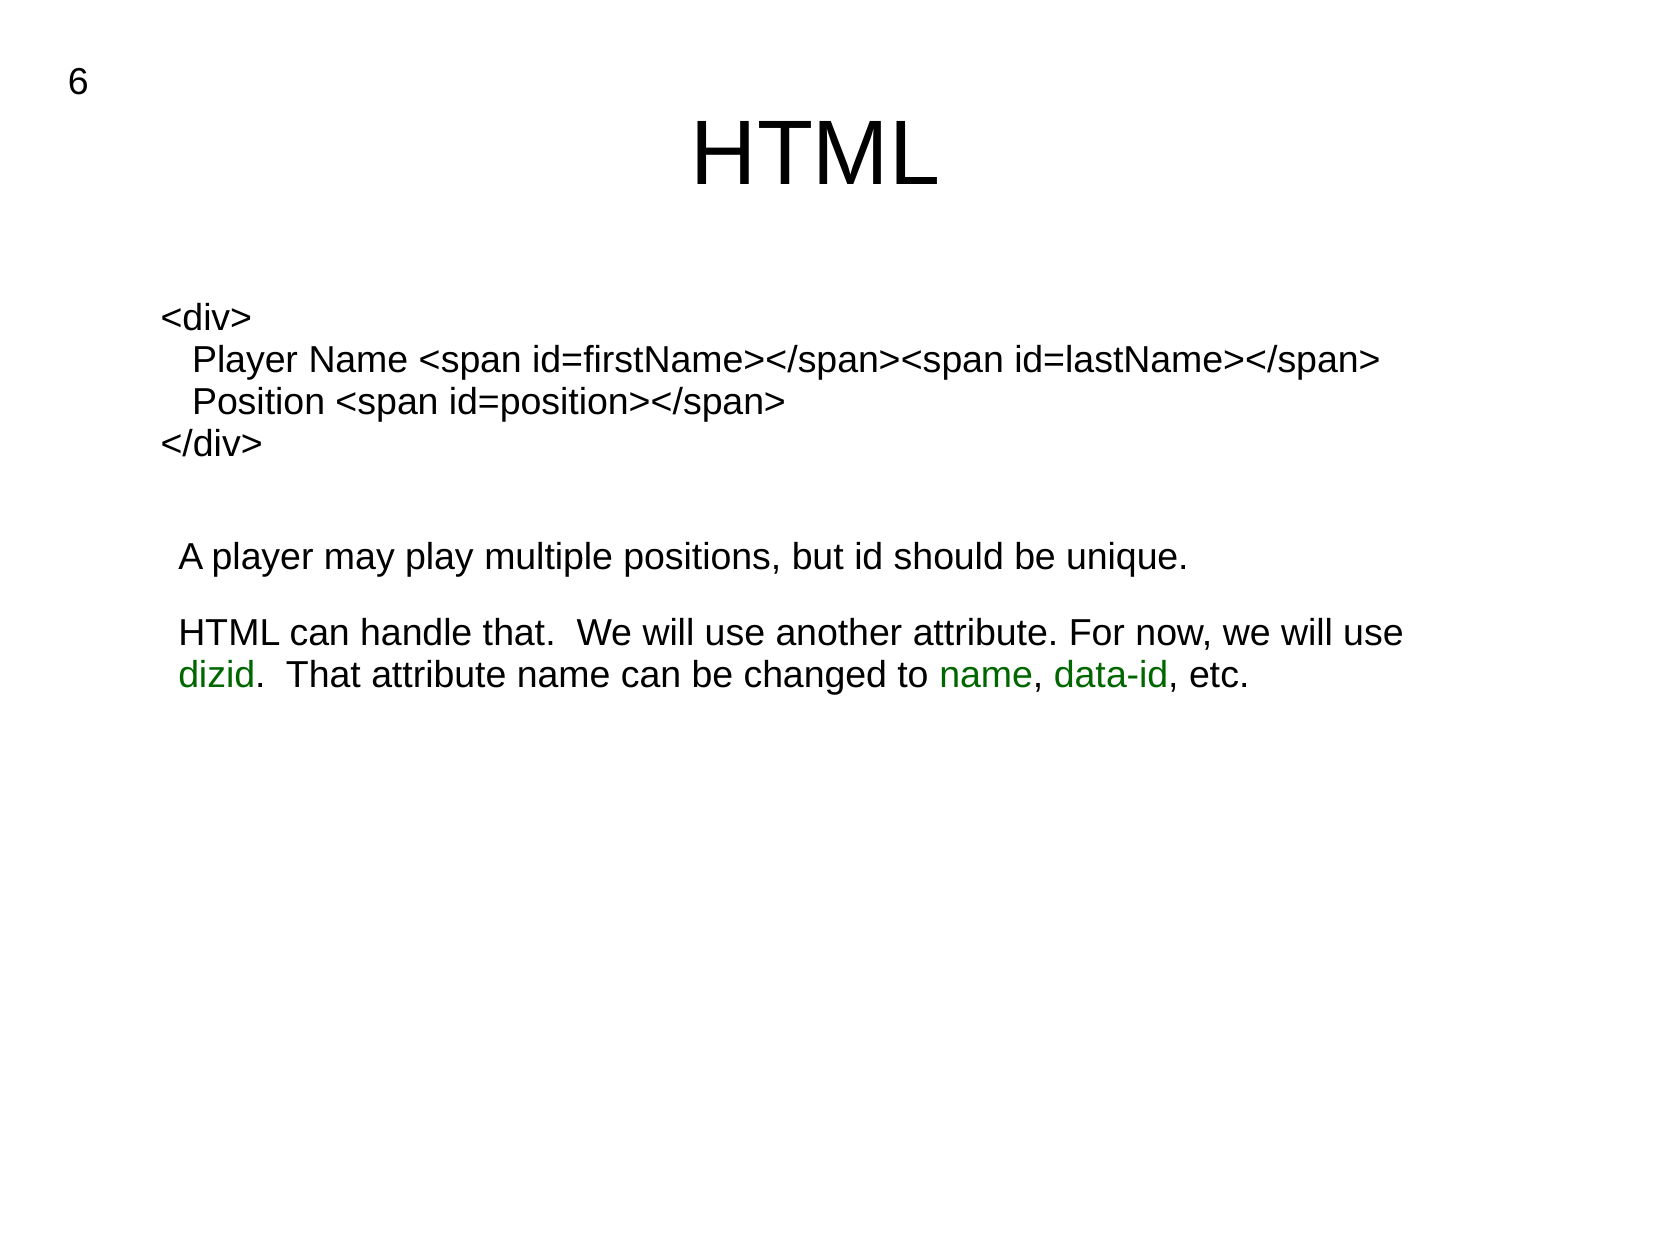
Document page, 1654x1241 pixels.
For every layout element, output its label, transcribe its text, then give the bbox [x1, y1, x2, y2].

text_box 6 [53, 53, 110, 110]
title HTML [82, 49, 1571, 257]
text_box A player may play multiple positions, but id should be unique. [163, 527, 1203, 585]
text_box HTML can handle that. We will use another attribute. For now, we will use dizid. That attribute name can be changed to name, data-id, etc. [163, 604, 1466, 704]
text_box <div> Player Name <span id=firstName></span><span id=lastName></span> Position <span id=position></span> </div> [145, 289, 1517, 599]
